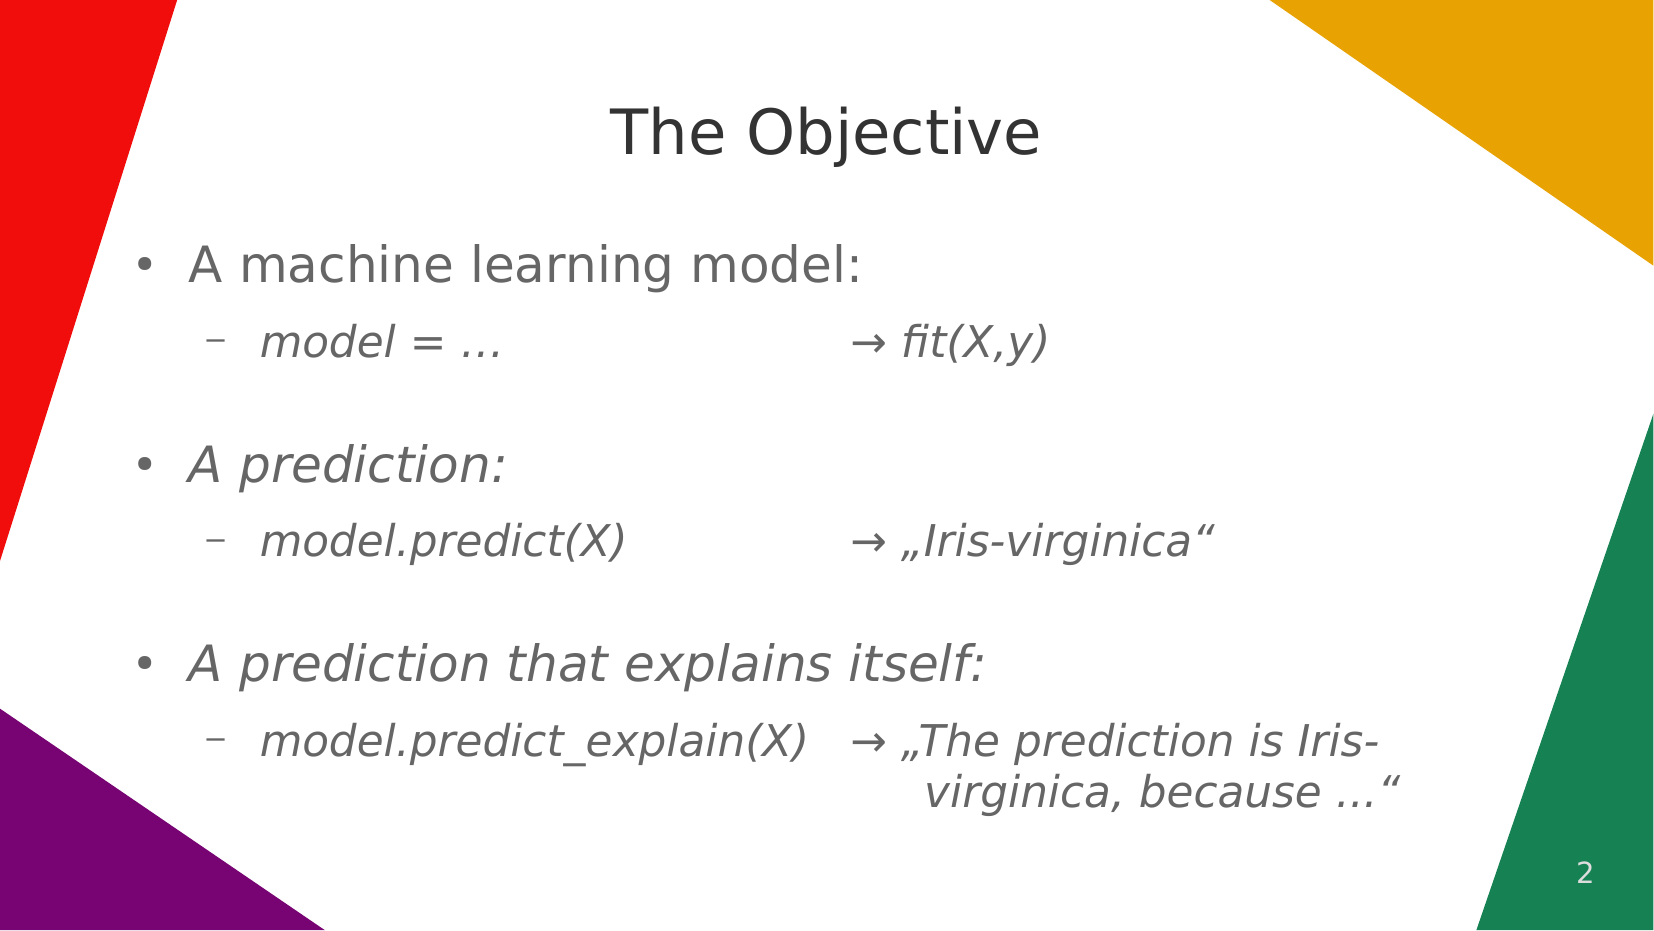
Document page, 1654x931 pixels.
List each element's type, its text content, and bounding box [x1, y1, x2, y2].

title The Objective [118, 59, 1536, 207]
list A machine learning model: model = … → fit(X,y) A prediction: model.predict(X) → „Iris-virginica“ A prediction that explains itself: model.predict_explain(X) → „The prediction is Iris- virginica, because ...“ [118, 236, 1536, 827]
